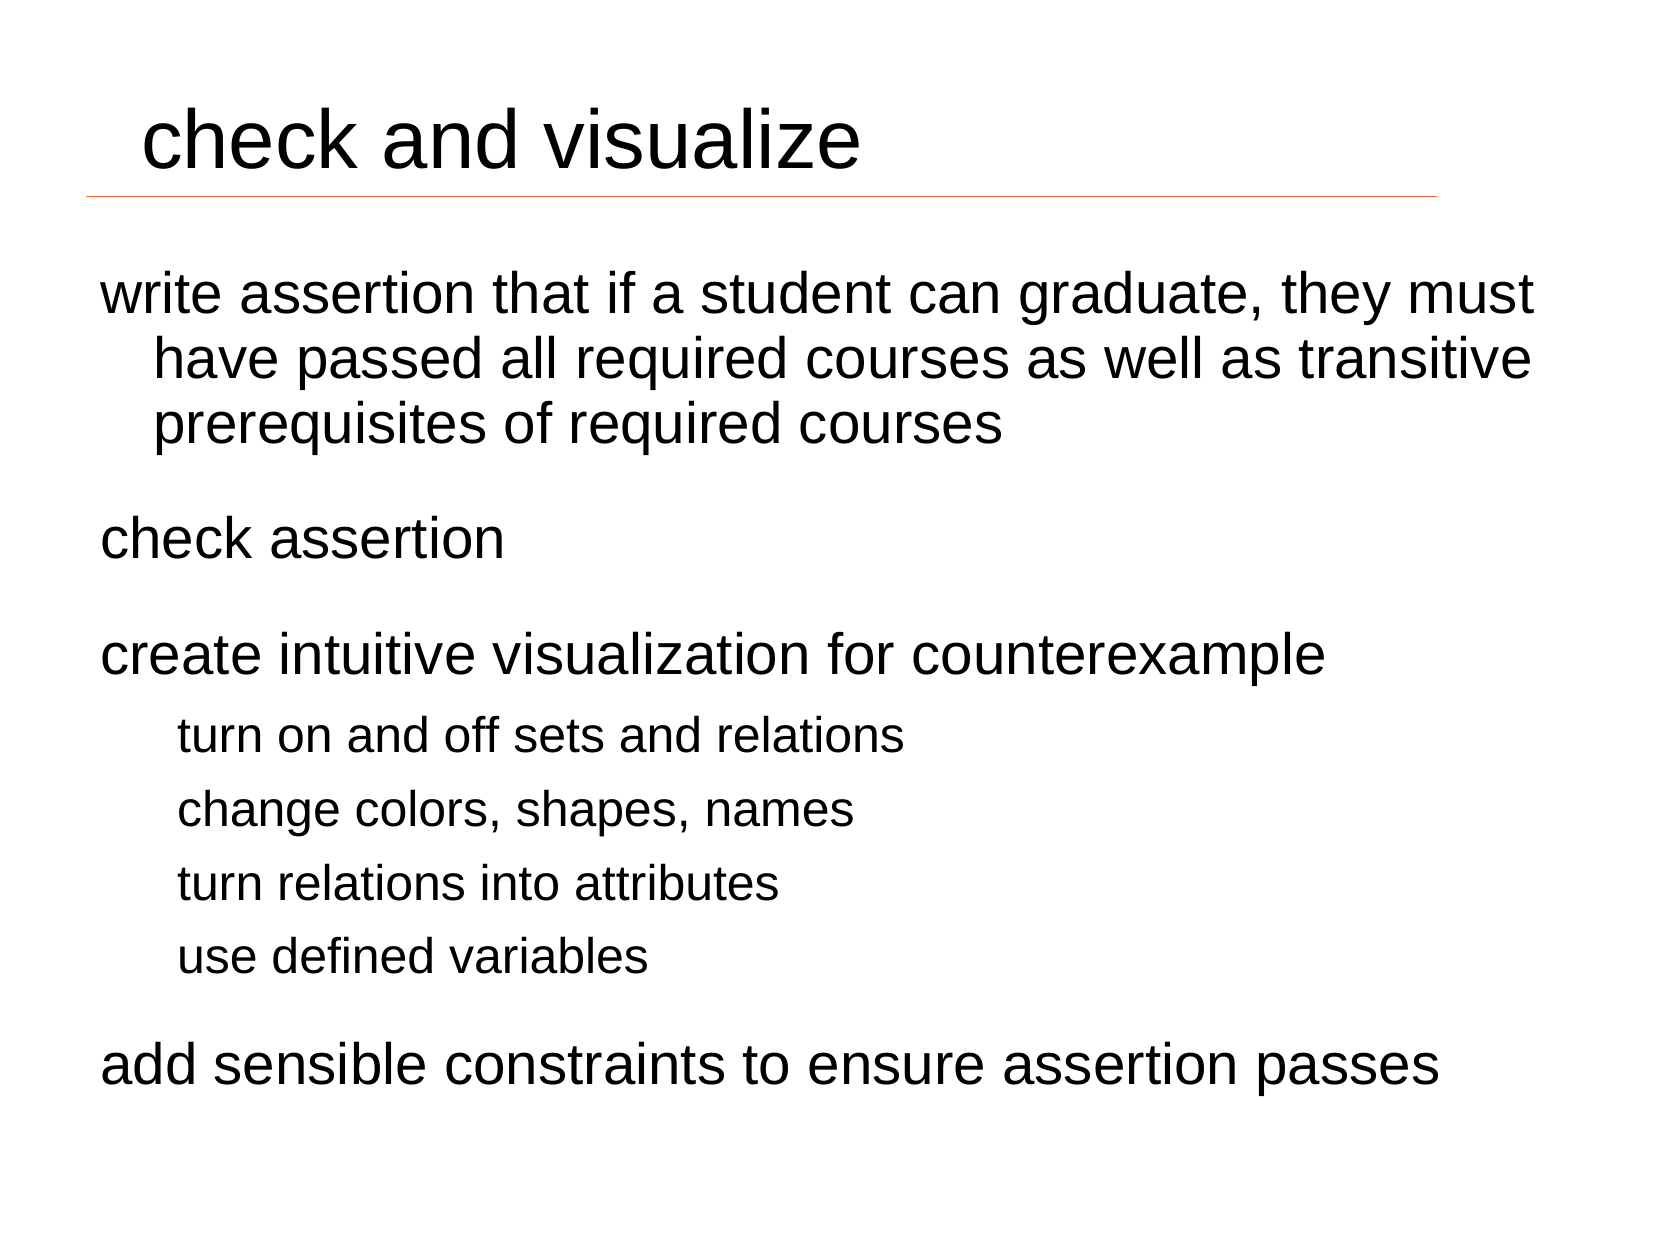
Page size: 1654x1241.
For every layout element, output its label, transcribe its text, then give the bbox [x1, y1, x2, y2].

list write assertion that if a student can graduate, they must have passed all required courses as well as transitive prerequisites of required courses check assertion create intuitive visualization for counterexample turn on and off sets and relations change colors, shapes, names turn relations into attributes use defined variables add sensible constraints to ensure assertion passes [82, 261, 1571, 1173]
title check and visualize [141, 86, 1604, 193]
